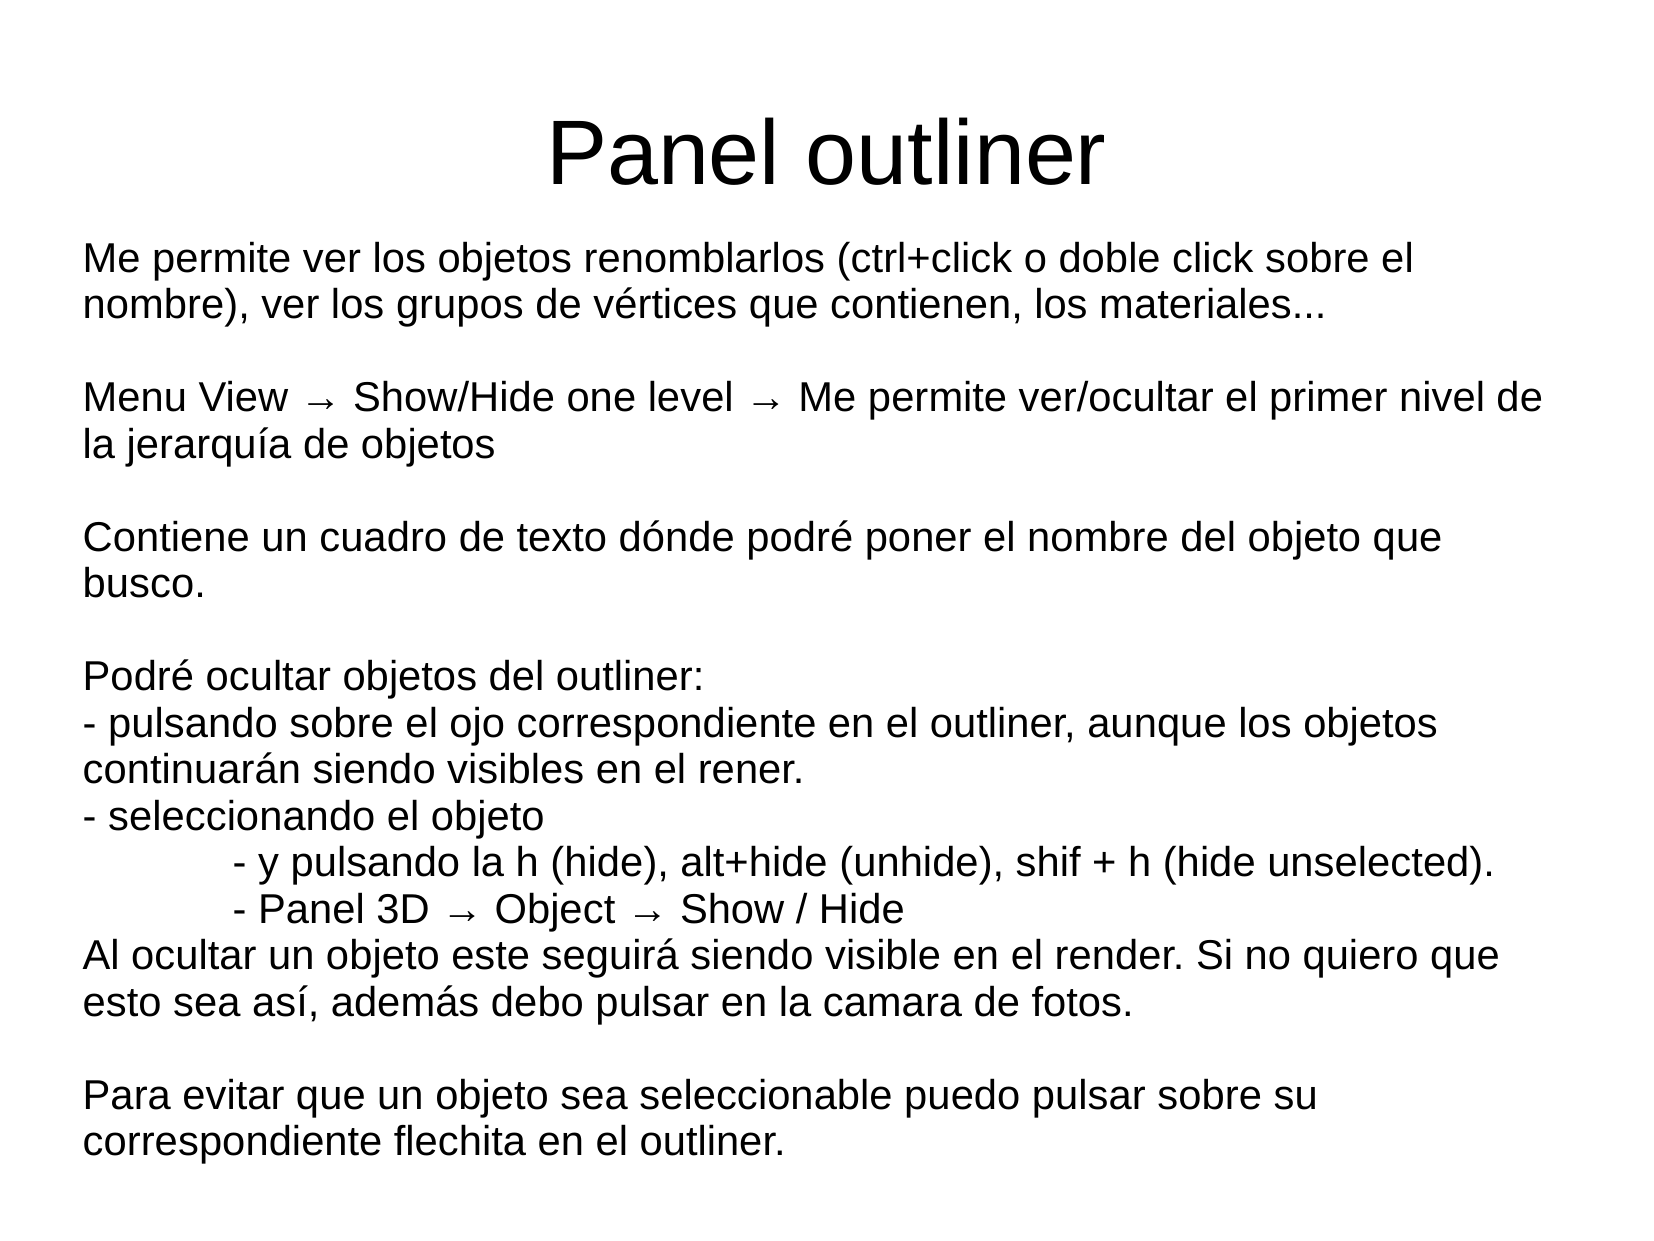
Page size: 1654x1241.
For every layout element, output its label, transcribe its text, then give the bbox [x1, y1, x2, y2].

subtitle Me permite ver los objetos renomblarlos (ctrl+click o doble click sobre el nombre), ver los grupos de vértices que contienen, los materiales... Menu View → Show/Hide one level → Me permite ver/ocultar el primer nivel de la jerarquía de objetos Contiene un cuadro de texto dónde podré poner el nombre del objeto que busco. Podré ocultar objetos del outliner: - pulsando sobre el ojo correspondiente en el outliner, aunque los objetos continuarán siendo visibles en el rener. - seleccionando el objeto - y pulsando la h (hide), alt+hide (unhide), shif + h (hide unselected). - Panel 3D → Object → Show / Hide Al ocultar un objeto este seguirá siendo visible en el render. Si no quiero que esto sea así, además debo pulsar en la camara de fotos. Para evitar que un objeto sea seleccionable puedo pulsar sobre su correspondiente flechita en el outliner. [82, 257, 1571, 1165]
title Panel outliner [82, 49, 1571, 257]
